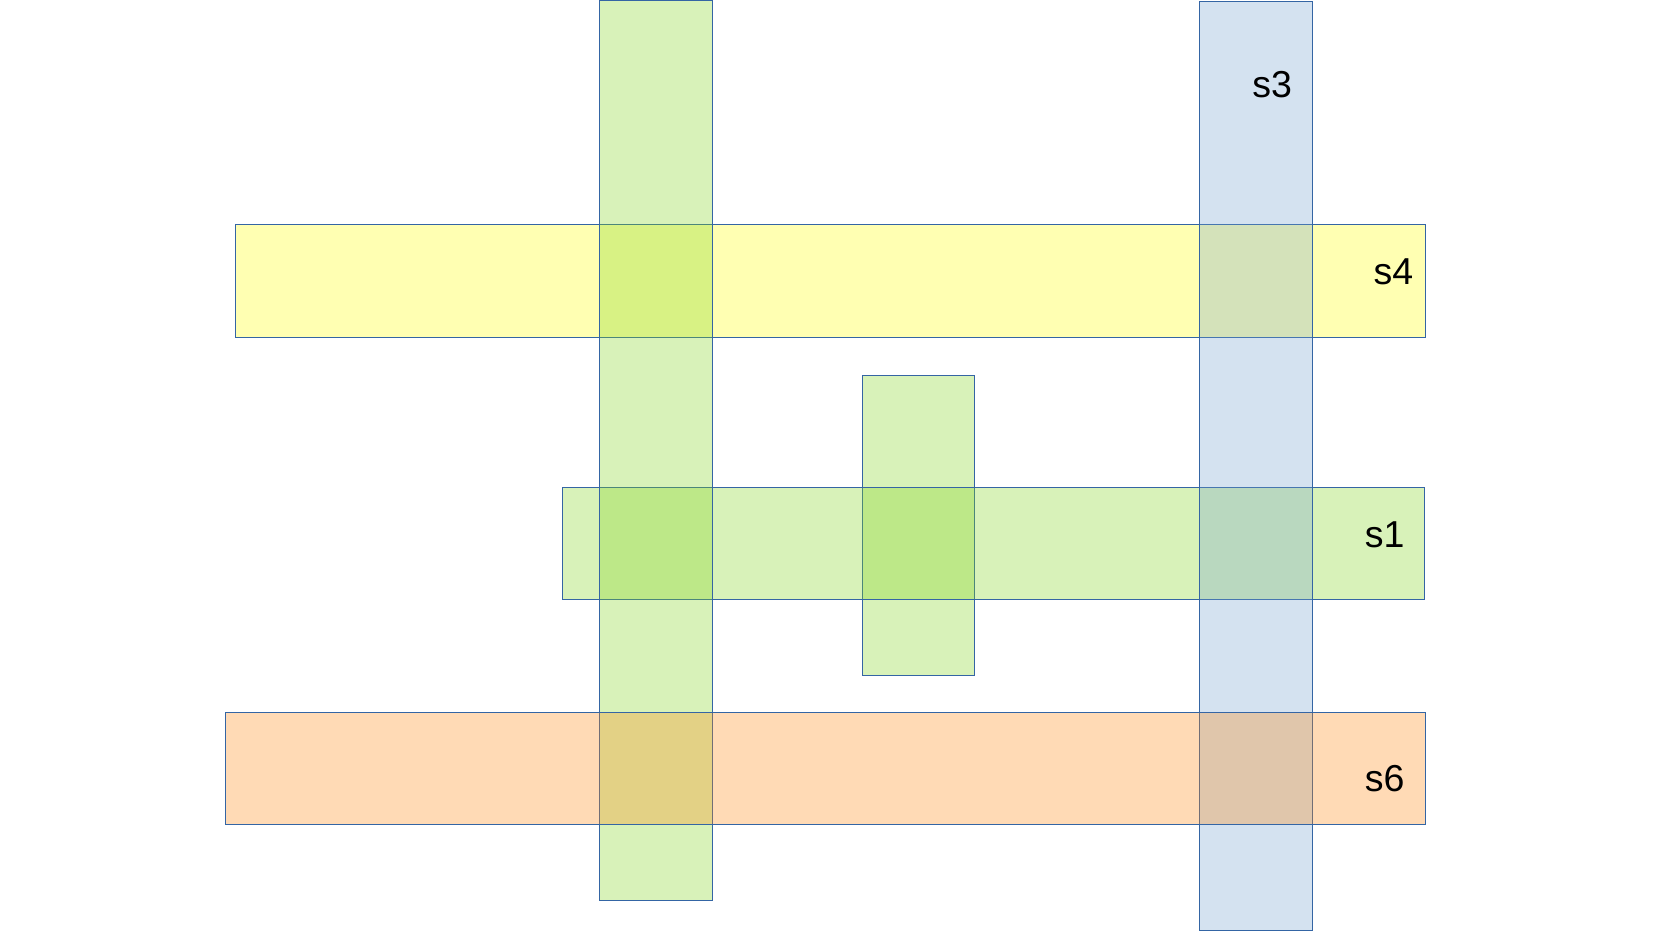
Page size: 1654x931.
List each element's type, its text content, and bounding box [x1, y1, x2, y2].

text_box s1 [1350, 505, 1420, 563]
text_box s6 [1350, 750, 1420, 807]
text_box [225, 0, 1426, 931]
text_box s4 [1358, 243, 1429, 301]
text_box s3 [1237, 55, 1307, 113]
